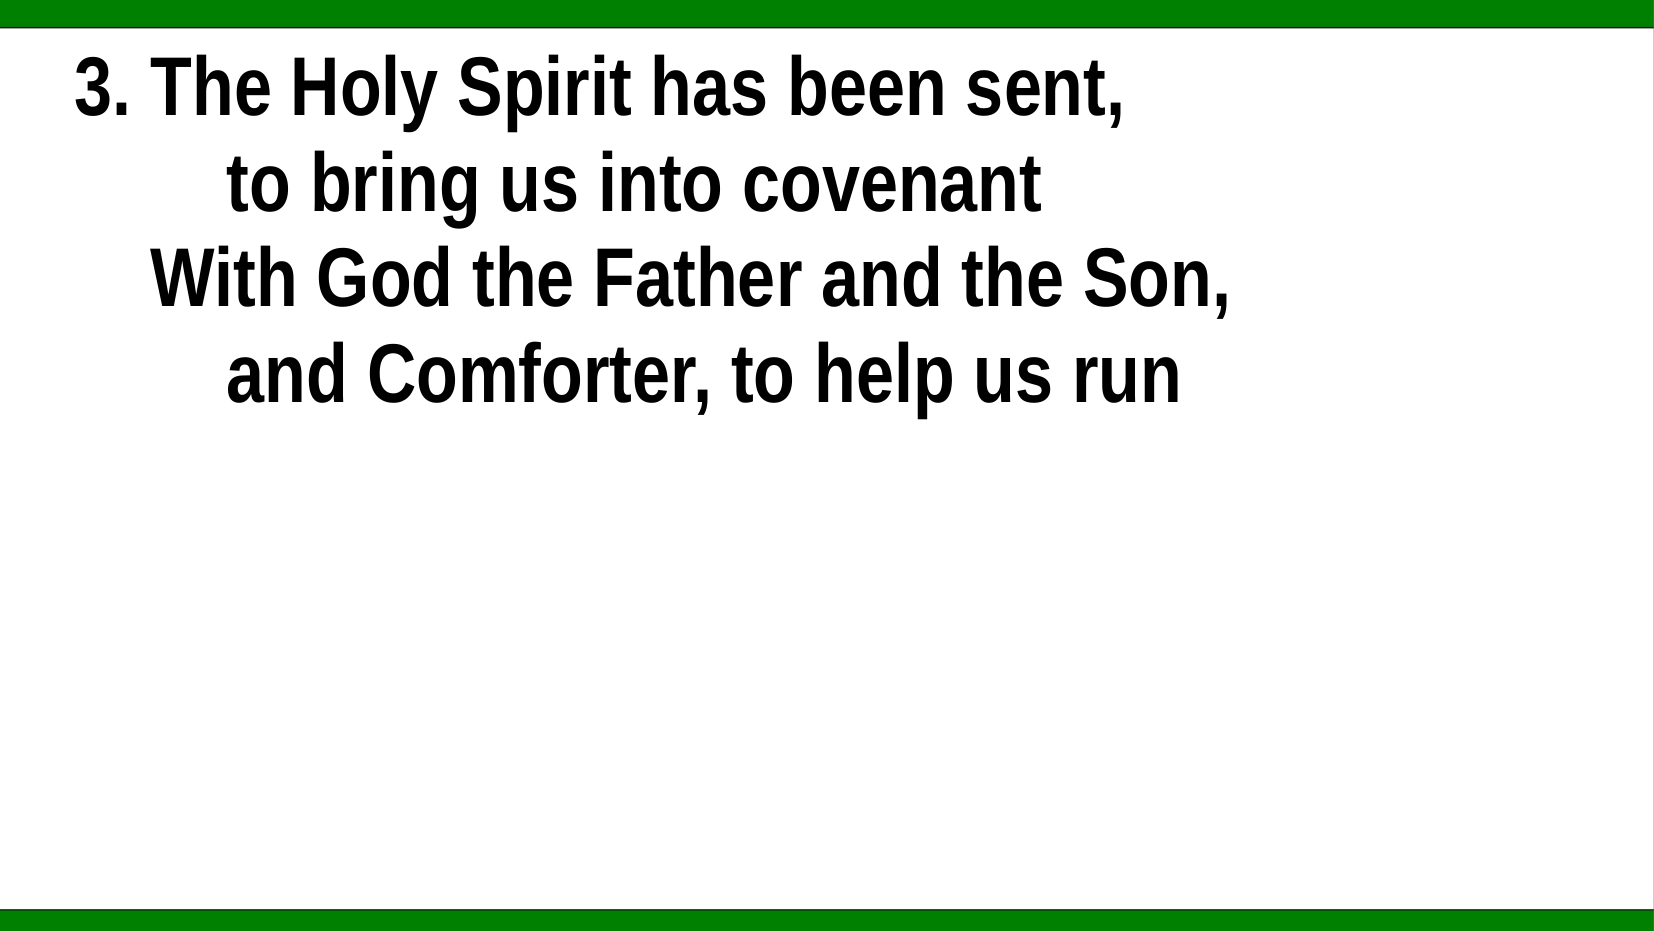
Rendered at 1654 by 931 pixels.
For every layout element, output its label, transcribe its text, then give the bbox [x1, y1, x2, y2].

picture [0, 0, 1654, 931]
text_box 3. The Holy Spirit has been sent, to bring us into covenant With God the Father and the Son, and Comforter, to help us run [60, 30, 1576, 428]
